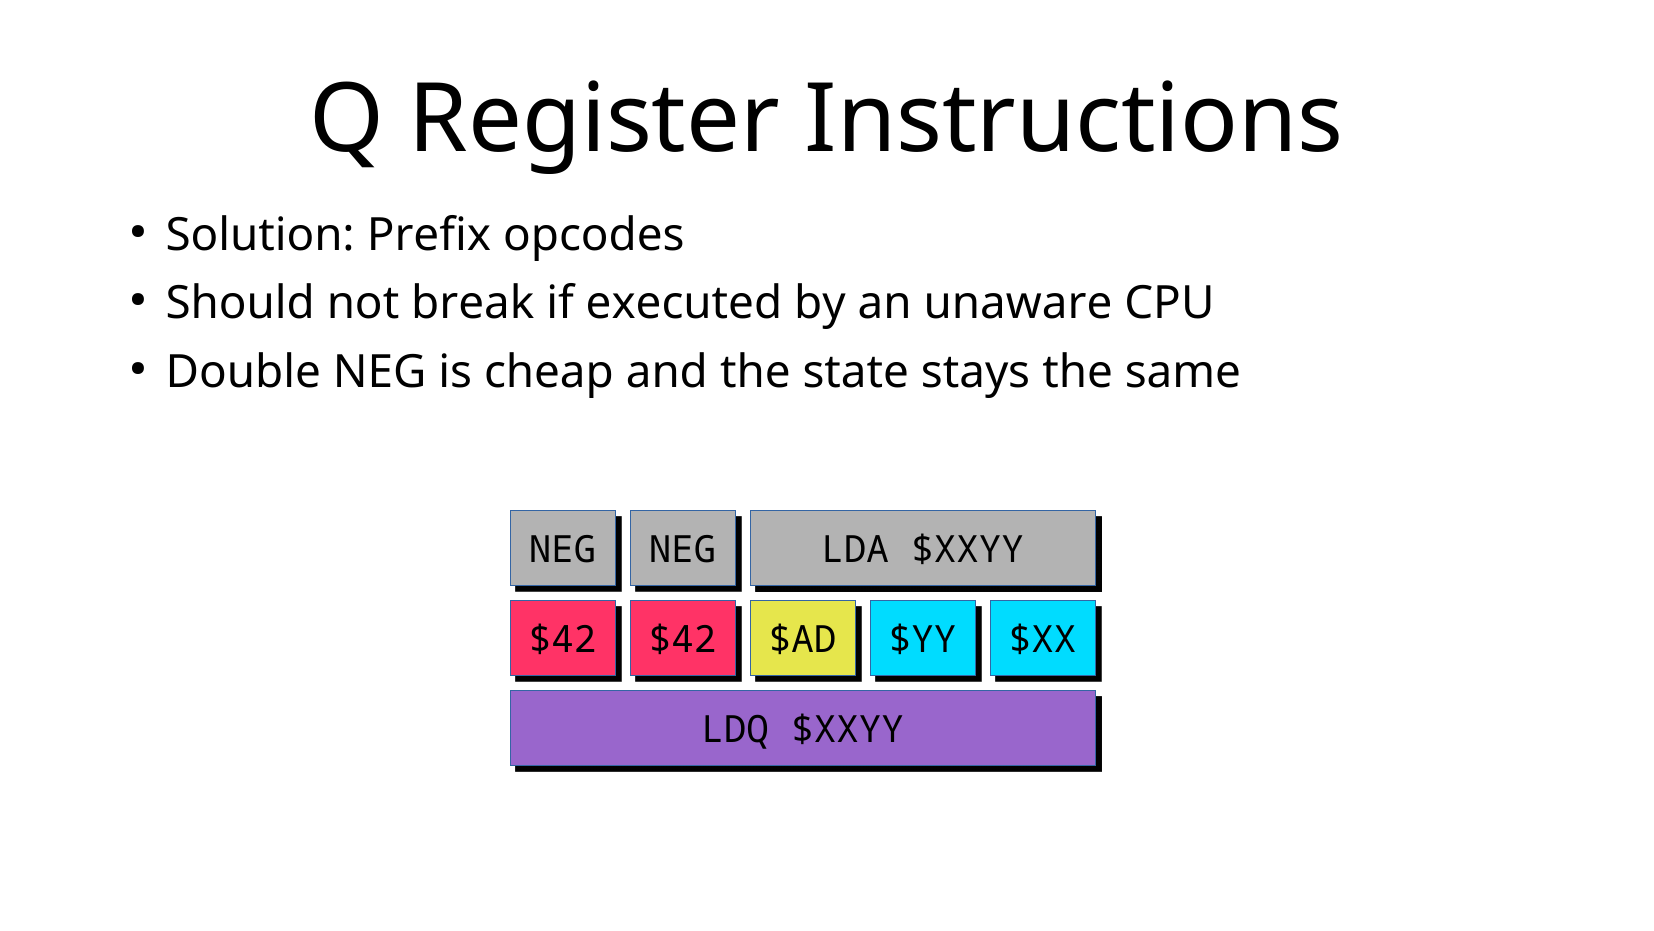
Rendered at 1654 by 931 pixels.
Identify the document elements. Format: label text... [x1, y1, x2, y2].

text_box $XX [990, 600, 1096, 676]
text_box $AD [750, 600, 856, 676]
text_box $YY [870, 600, 976, 676]
text_box NEG [630, 510, 736, 586]
text_box NEG [510, 510, 616, 586]
text_box $42 [630, 600, 736, 676]
text_box LDA $XXYY [750, 510, 1096, 586]
text_box Solution: Prefix opcodes Should not break if executed by an unaware CPU Double NEG is cheap and the state stays the same [130, 201, 1471, 401]
text_box LDQ $XXYY [510, 690, 1096, 766]
text_box $42 [510, 600, 616, 676]
title Q Register Instructions [82, 37, 1571, 193]
